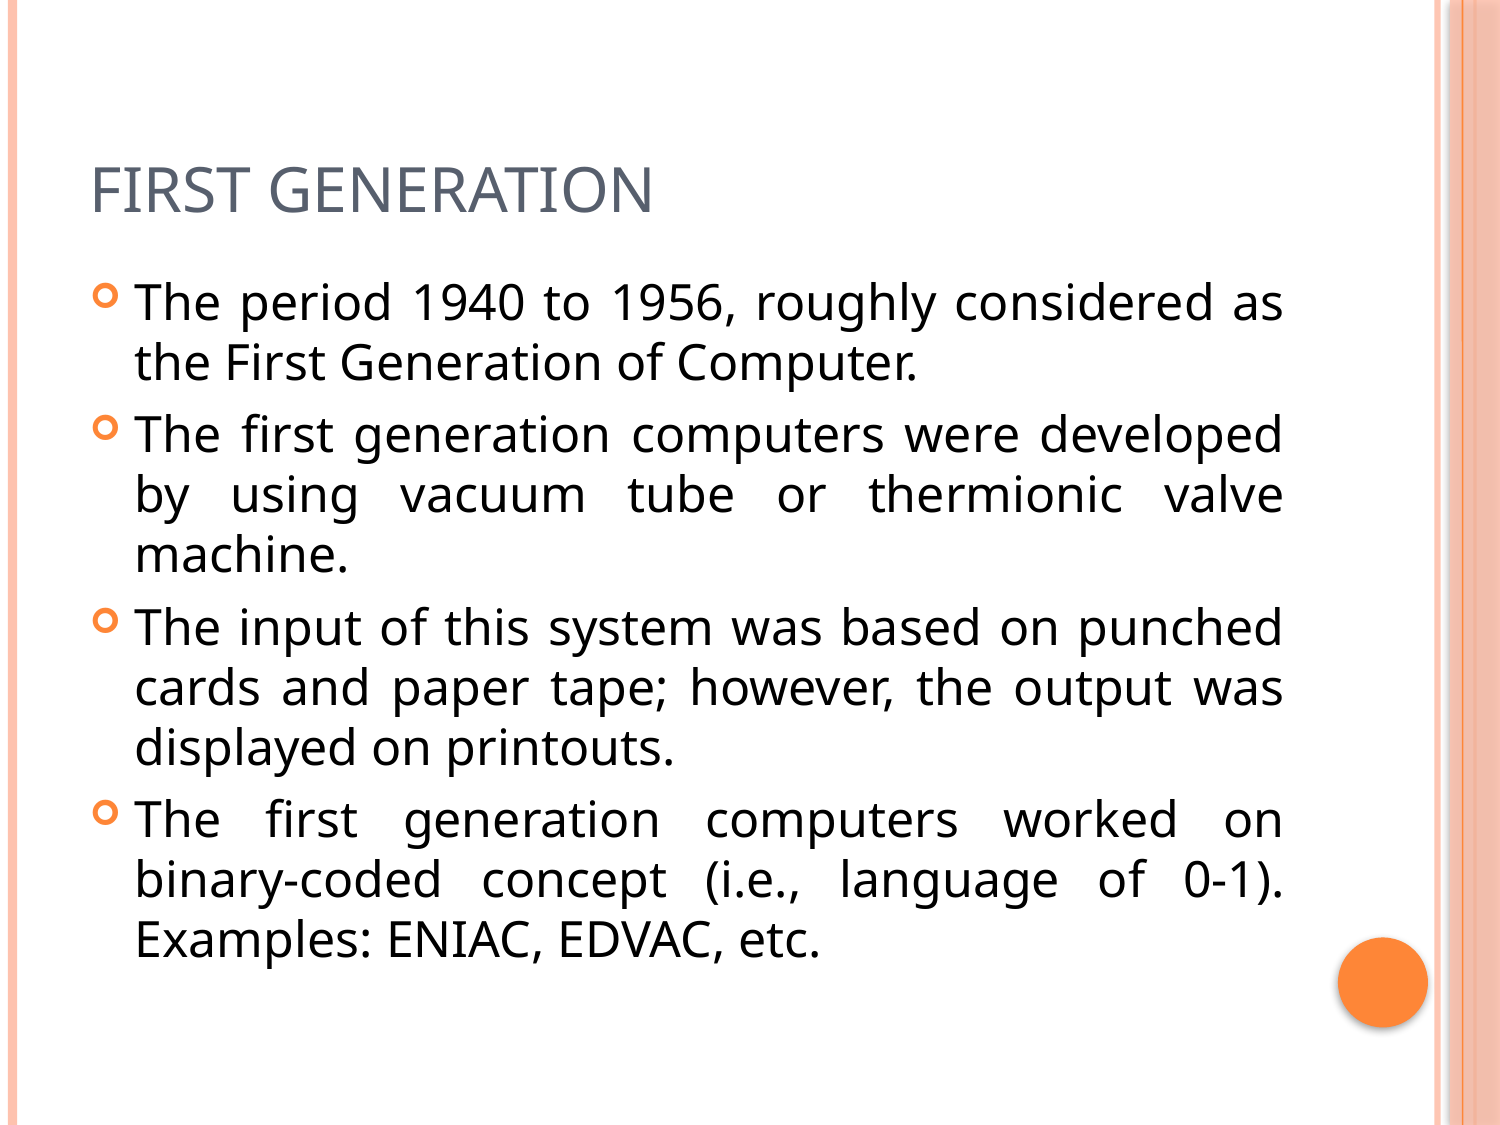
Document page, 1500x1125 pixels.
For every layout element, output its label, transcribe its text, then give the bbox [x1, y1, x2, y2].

list The period 1940 to 1956, roughly considered as the First Generation of Computer. The first generation computers were developed by using vacuum tube or thermionic valve machine. The input of this system was based on punched cards and paper tape; however, the output was displayed on printouts. The first generation computers worked on binary-coded concept (i.e., language of 0-1). Examples: ENIAC, EDVAC, etc. [75, 262, 1300, 1062]
title First Generation [75, 45, 1300, 233]
